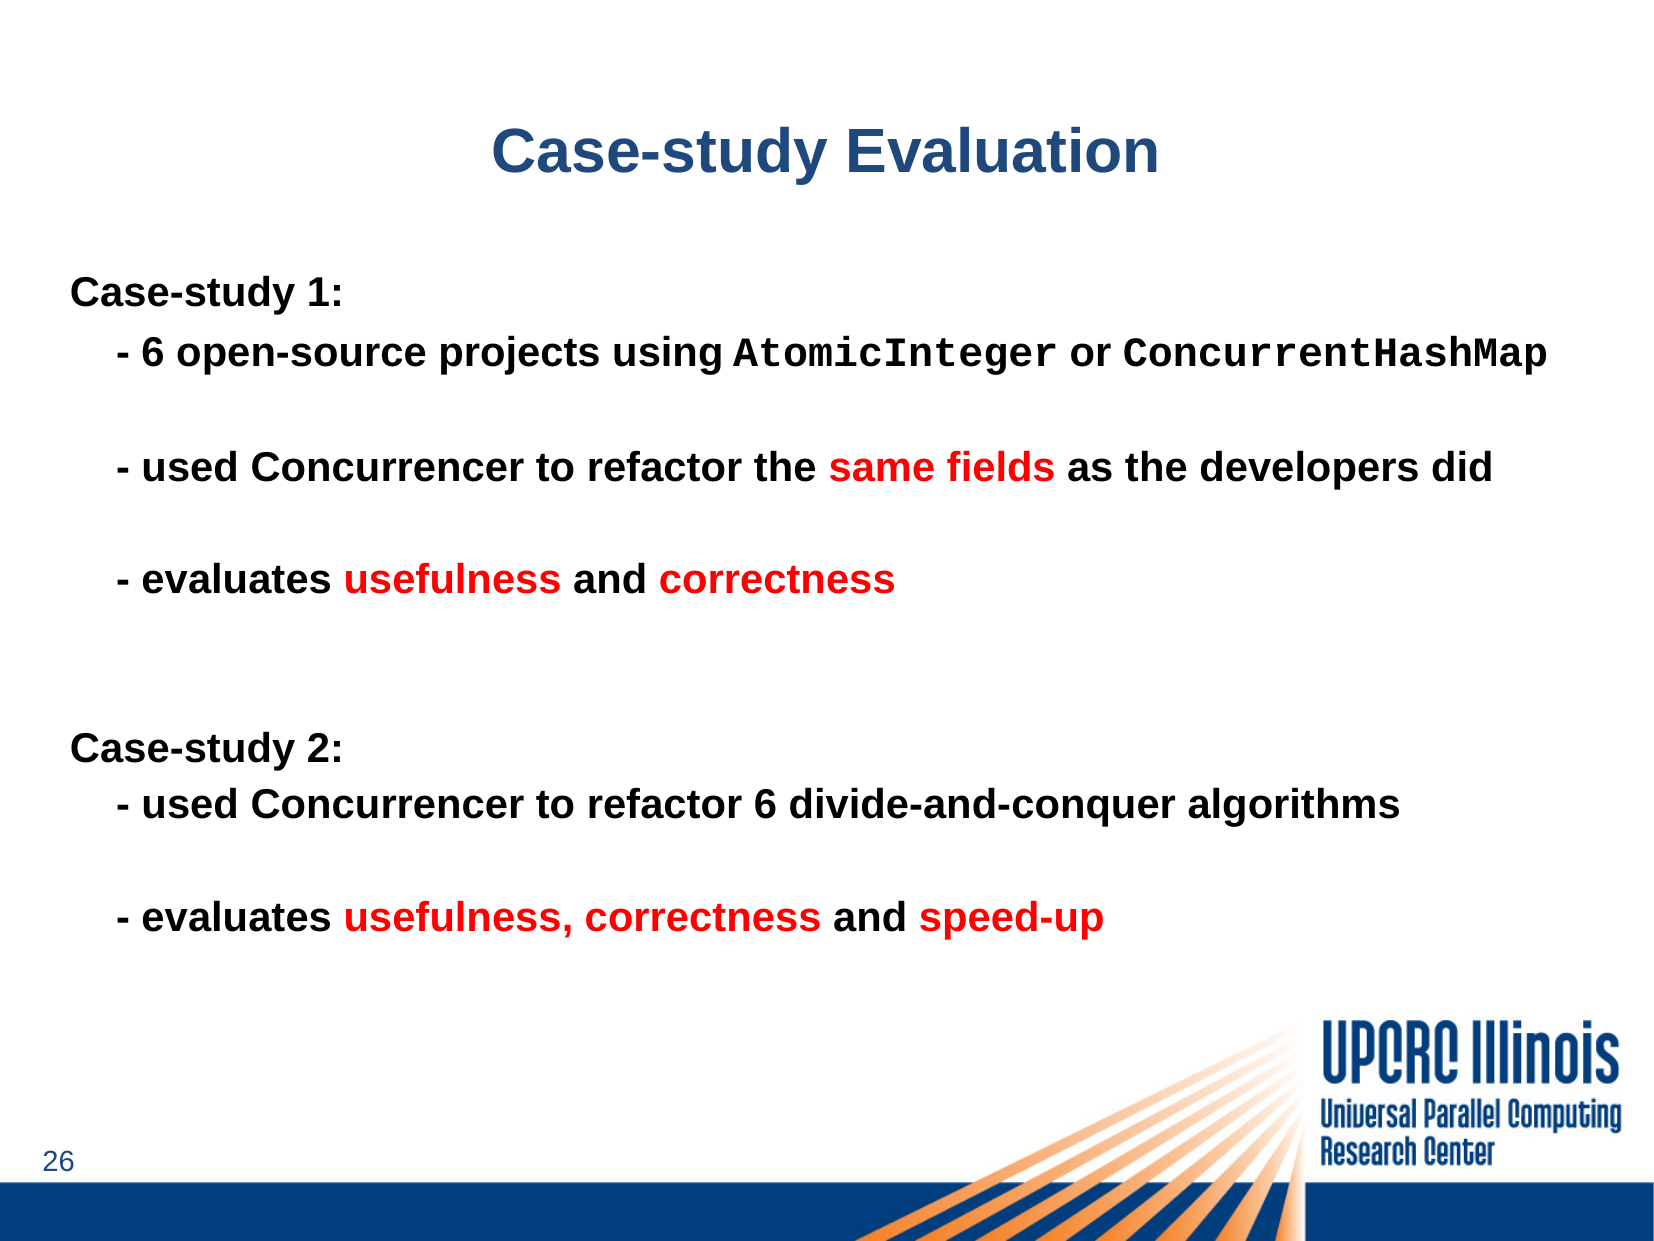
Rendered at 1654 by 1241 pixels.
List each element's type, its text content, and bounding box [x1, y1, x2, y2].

title Case-study Evaluation [82, 49, 1571, 204]
list Case-study 1: - 6 open-source projects using AtomicInteger or ConcurrentHashMap - used Concurrencer to refactor the same fields as the developers did - evaluates usefulness and correctness Case-study 2: - used Concurrencer to refactor 6 divide-and-conquer algorithms - evaluates usefulness, correctness and speed-up [37, 204, 1613, 1024]
picture [0, 1005, 1654, 1241]
